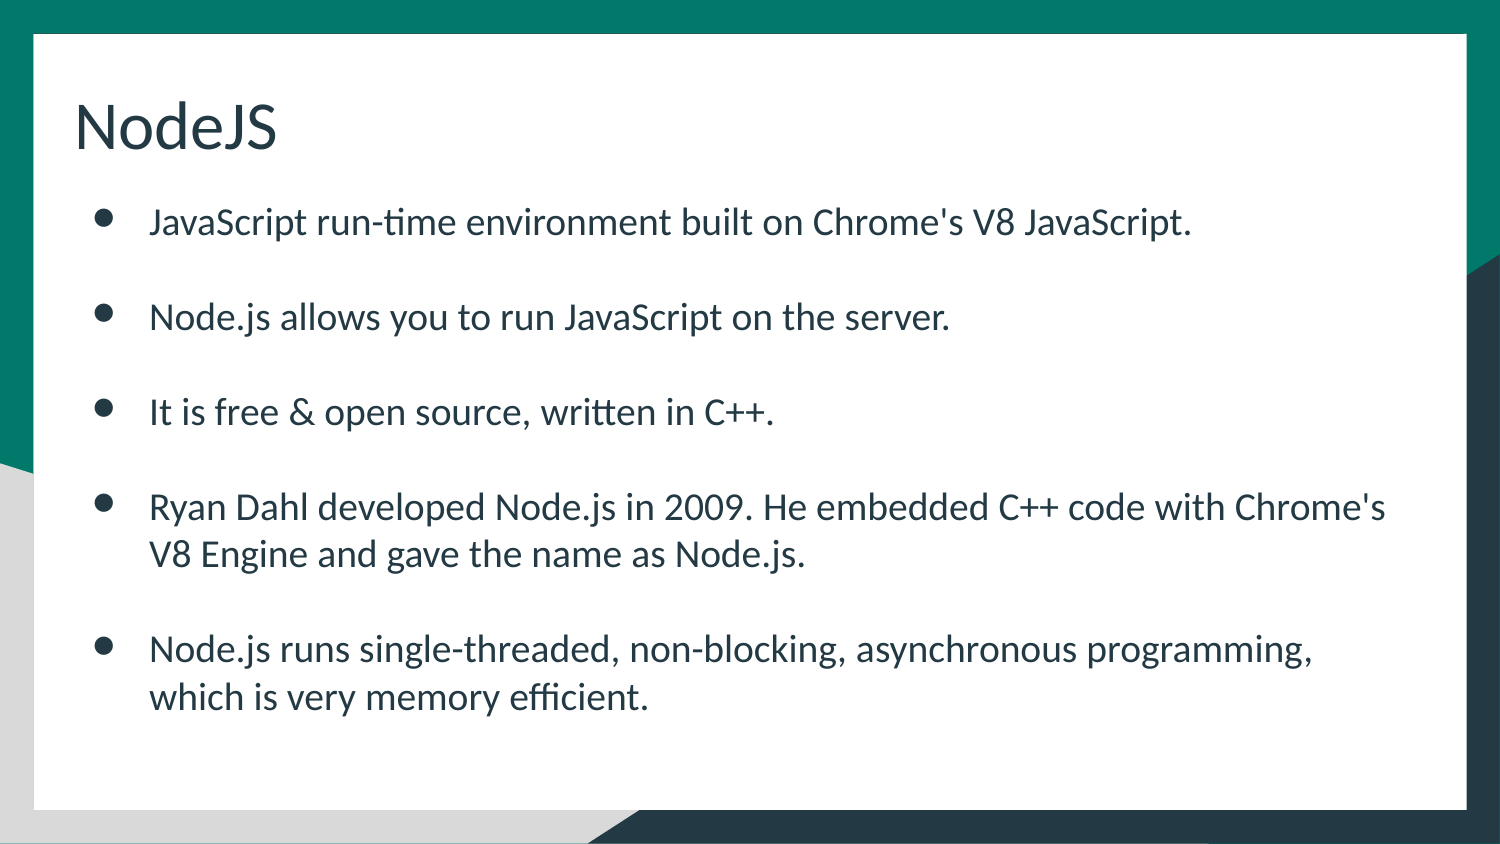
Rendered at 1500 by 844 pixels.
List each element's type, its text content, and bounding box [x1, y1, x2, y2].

text_box NodeJS JavaScript run-time environment built on Chrome's V8 JavaScript. Node.js allows you to run JavaScript on the server. It is free & open source, written in C++. Ryan Dahl developed Node.js in 2009. He embedded C++ code with Chrome's V8 Engine and gave the name as Node.js. Node.js runs single-threaded, non-blocking, asynchronous programming, which is very memory efficient. [59, 66, 1428, 761]
